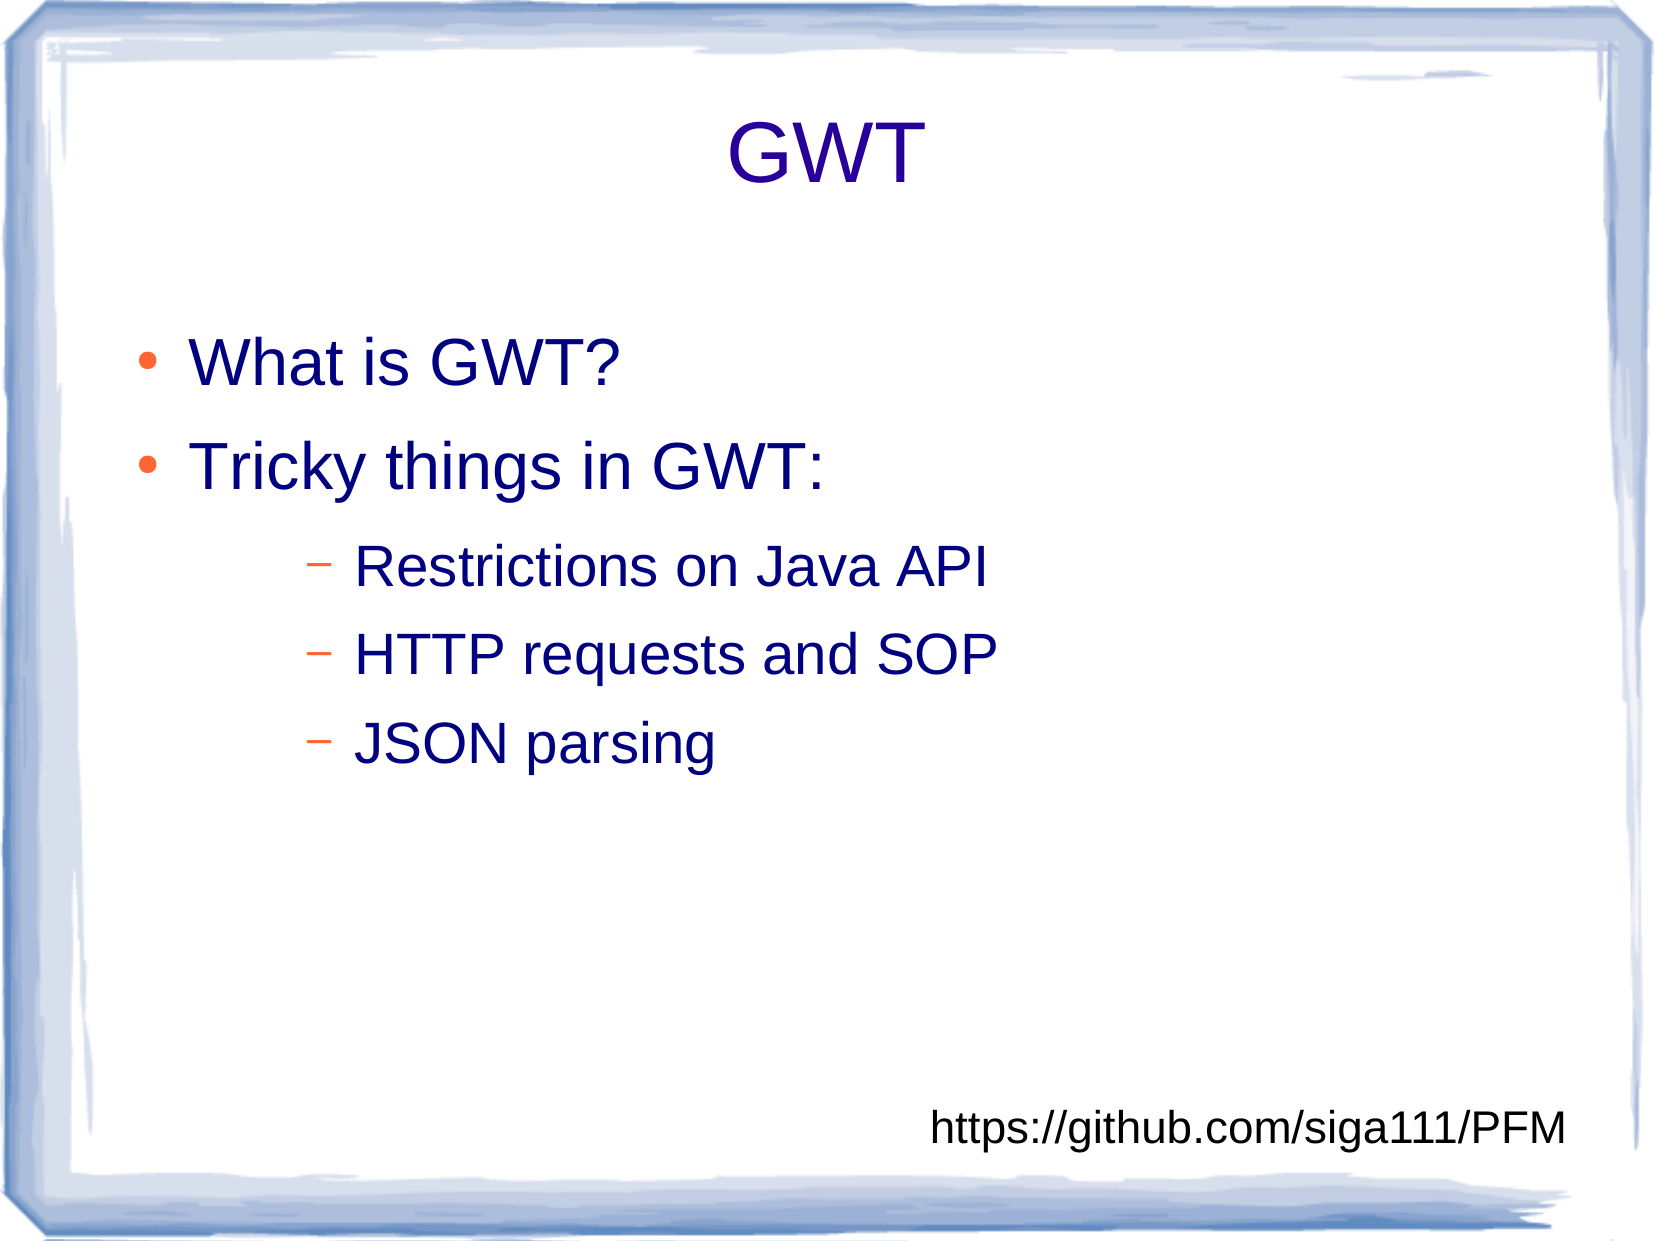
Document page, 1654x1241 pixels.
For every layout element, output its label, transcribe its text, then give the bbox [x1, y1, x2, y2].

title GWT [82, 49, 1571, 257]
list What is GWT? Tricky things in GWT: Restrictions on Java API HTTP requests and SOP JSON parsing [118, 324, 1571, 1045]
picture [0, 0, 1654, 1241]
